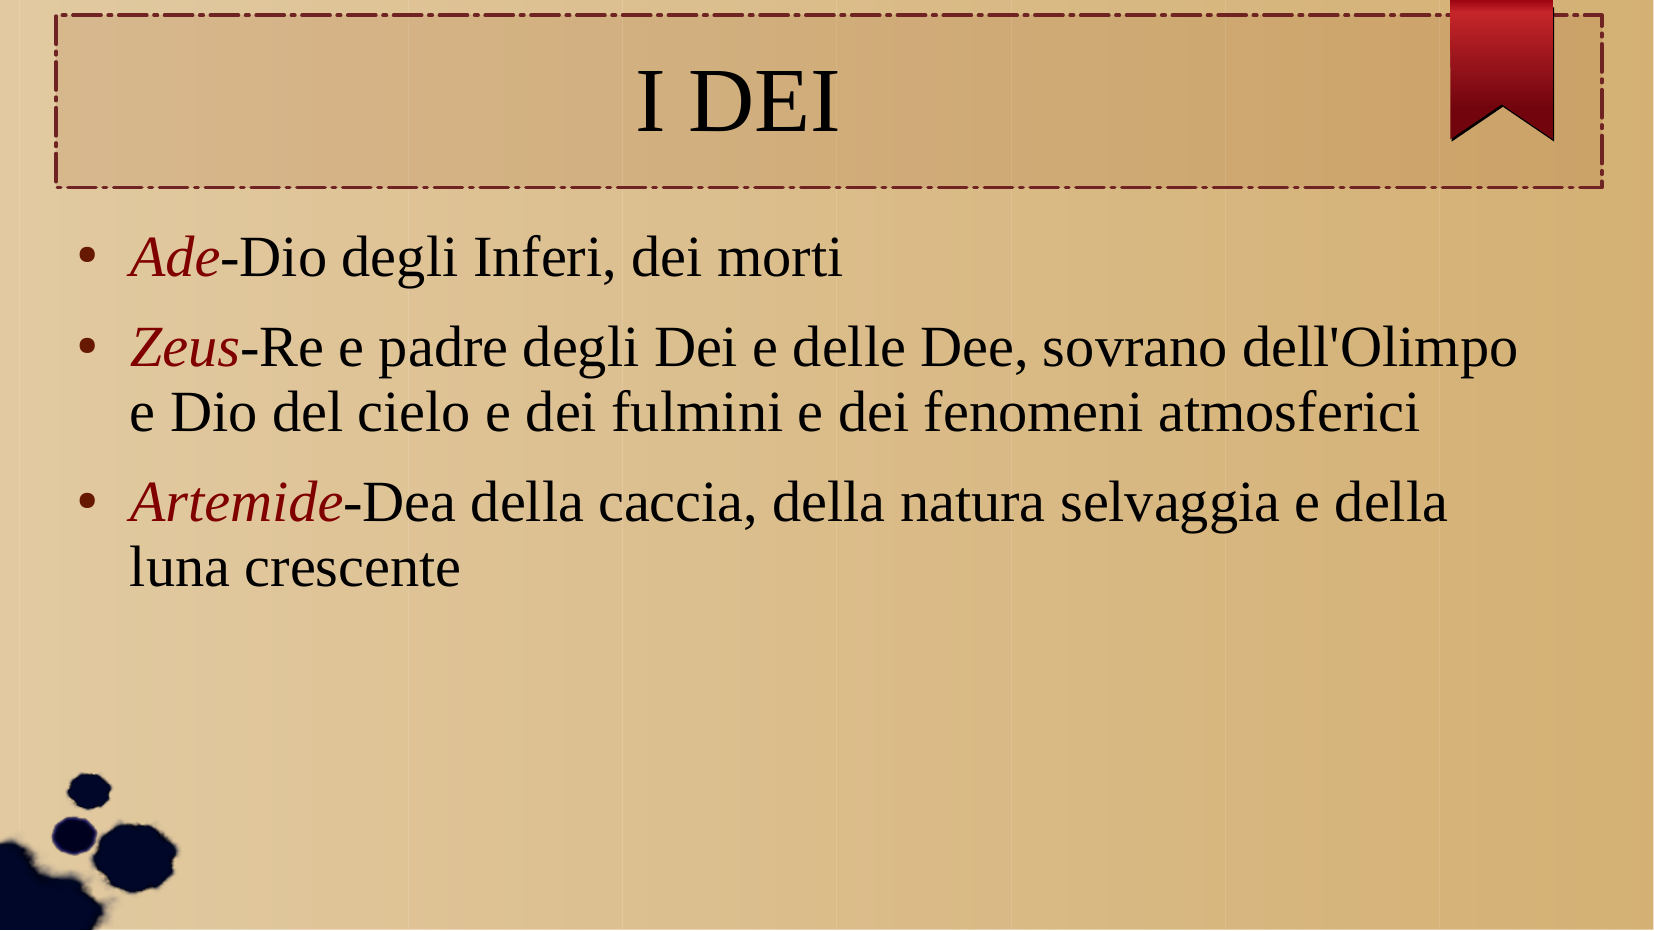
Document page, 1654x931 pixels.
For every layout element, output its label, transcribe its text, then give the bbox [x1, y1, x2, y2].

title I DEI [59, 11, 1441, 189]
list Ade-Dio degli Inferi, dei morti Zeus-Re e padre degli Dei e delle Dee, sovrano dell'Olimpo e Dio del cielo e dei fulmini e dei fenomeni atmosferici Artemide-Dea della caccia, della natura selvaggia e della luna crescente [59, 224, 1548, 764]
